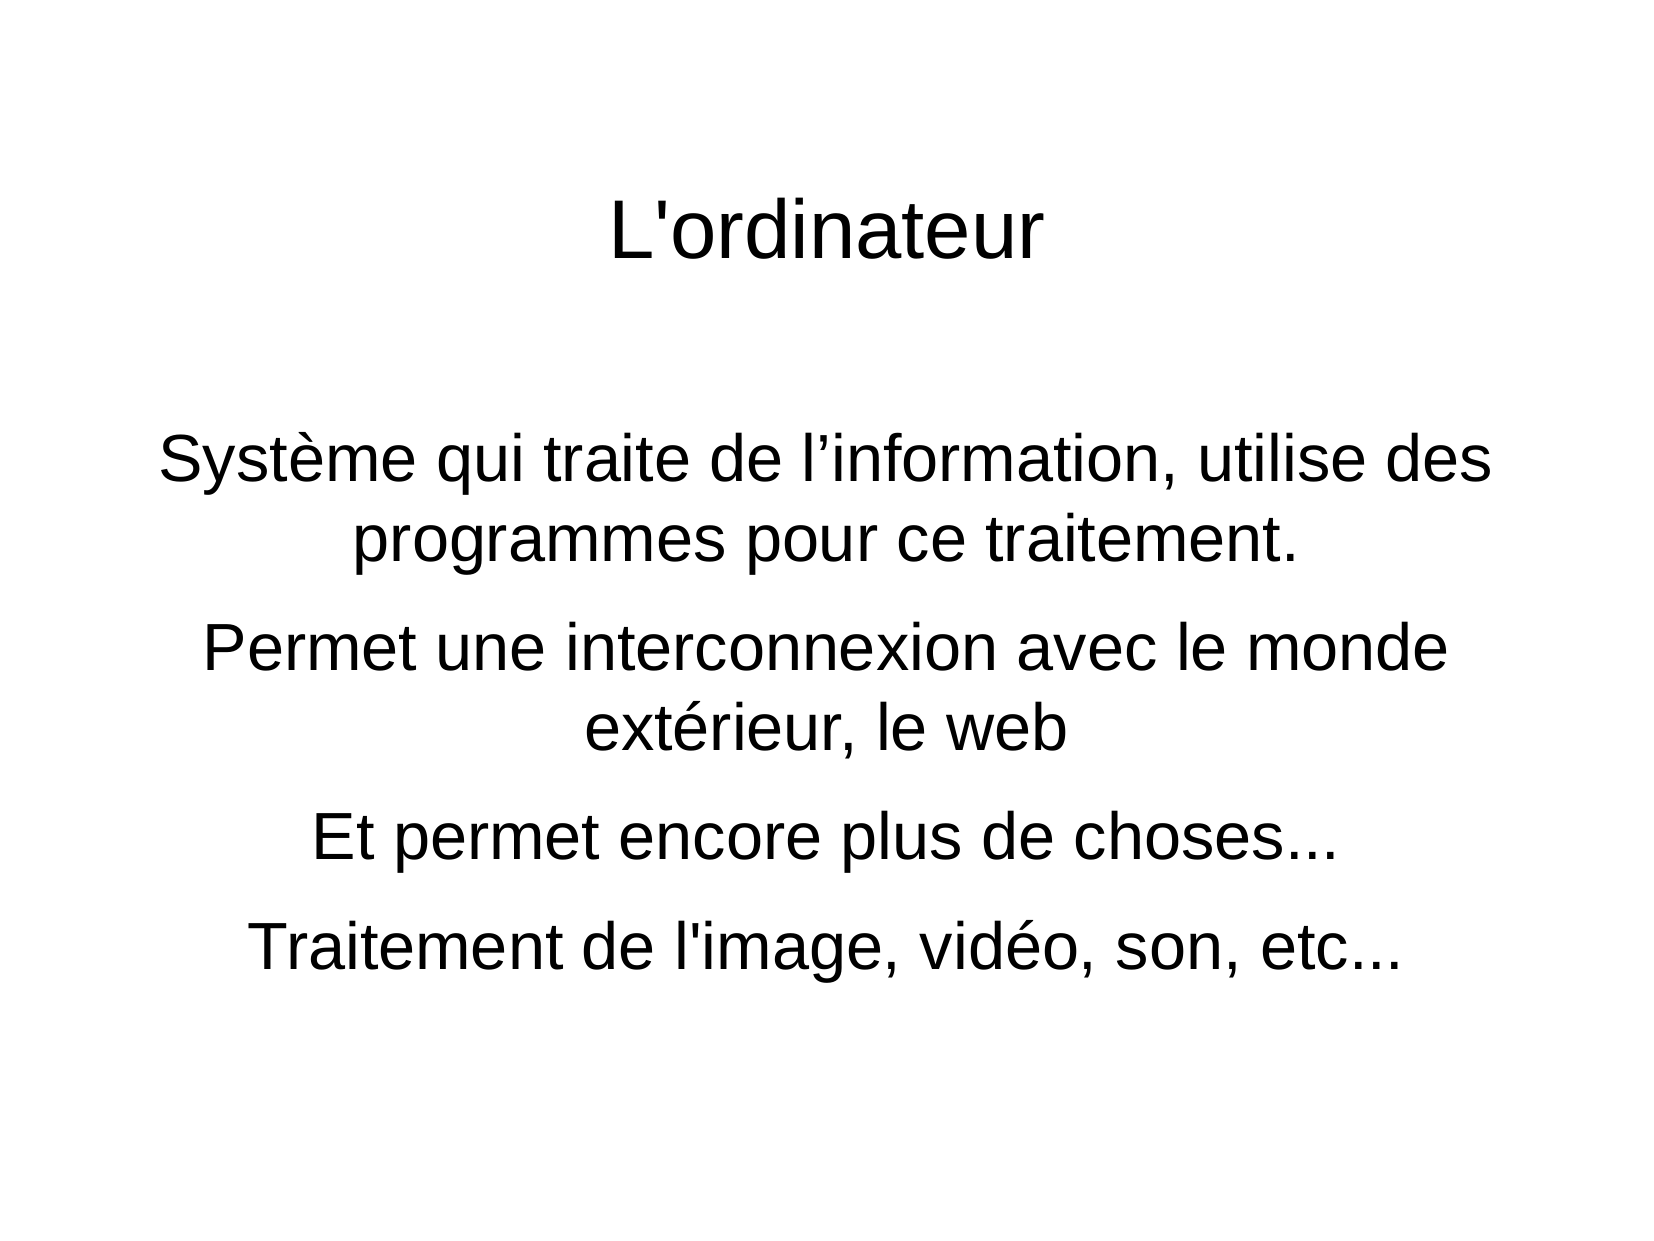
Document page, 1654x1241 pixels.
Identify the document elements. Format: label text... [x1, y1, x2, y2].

subtitle L'ordinateur Système qui traite de l’information, utilise des programmes pour ce traitement. Permet une interconnexion avec le monde extérieur, le web Et permet encore plus de choses... Traitement de l'image, vidéo, son, etc... [82, 49, 1571, 1109]
